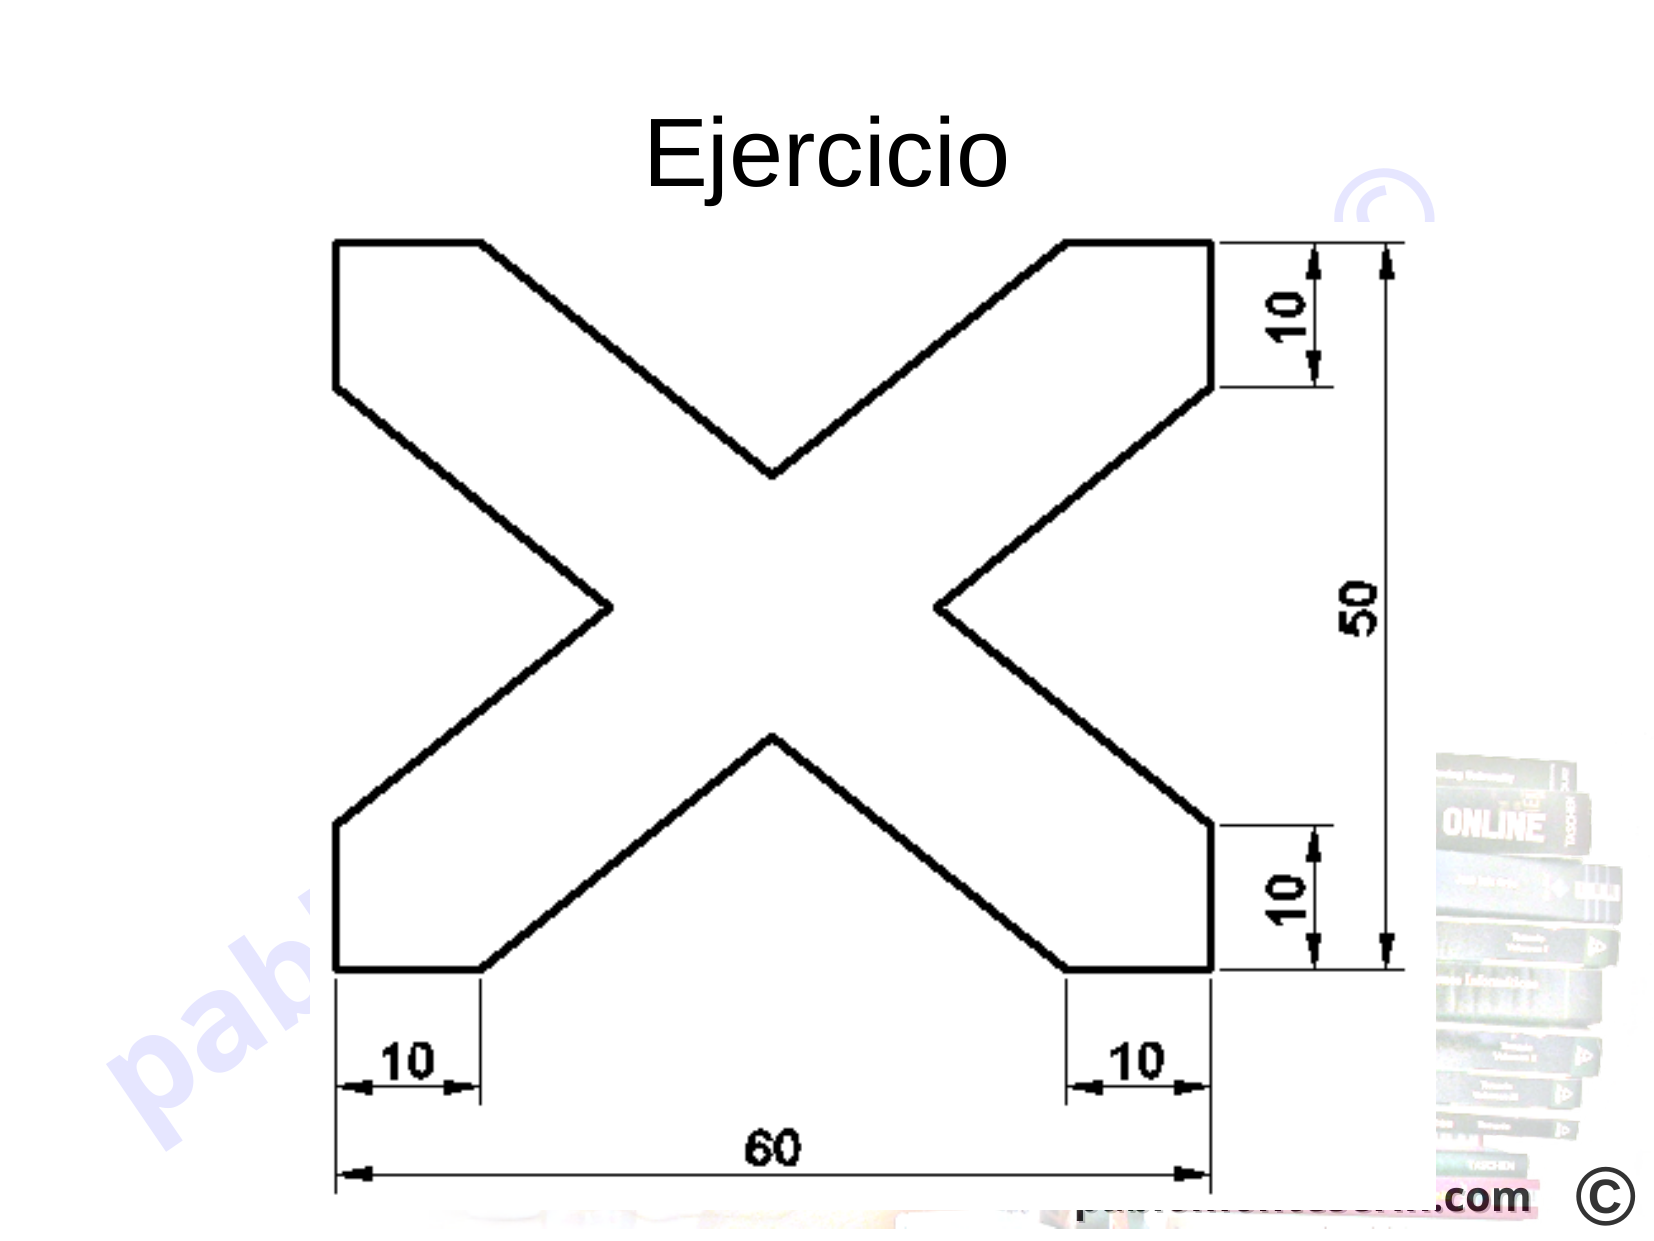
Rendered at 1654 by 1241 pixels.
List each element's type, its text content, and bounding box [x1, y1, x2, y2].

picture [310, 222, 1654, 1229]
title Ejercicio [82, 49, 1571, 257]
